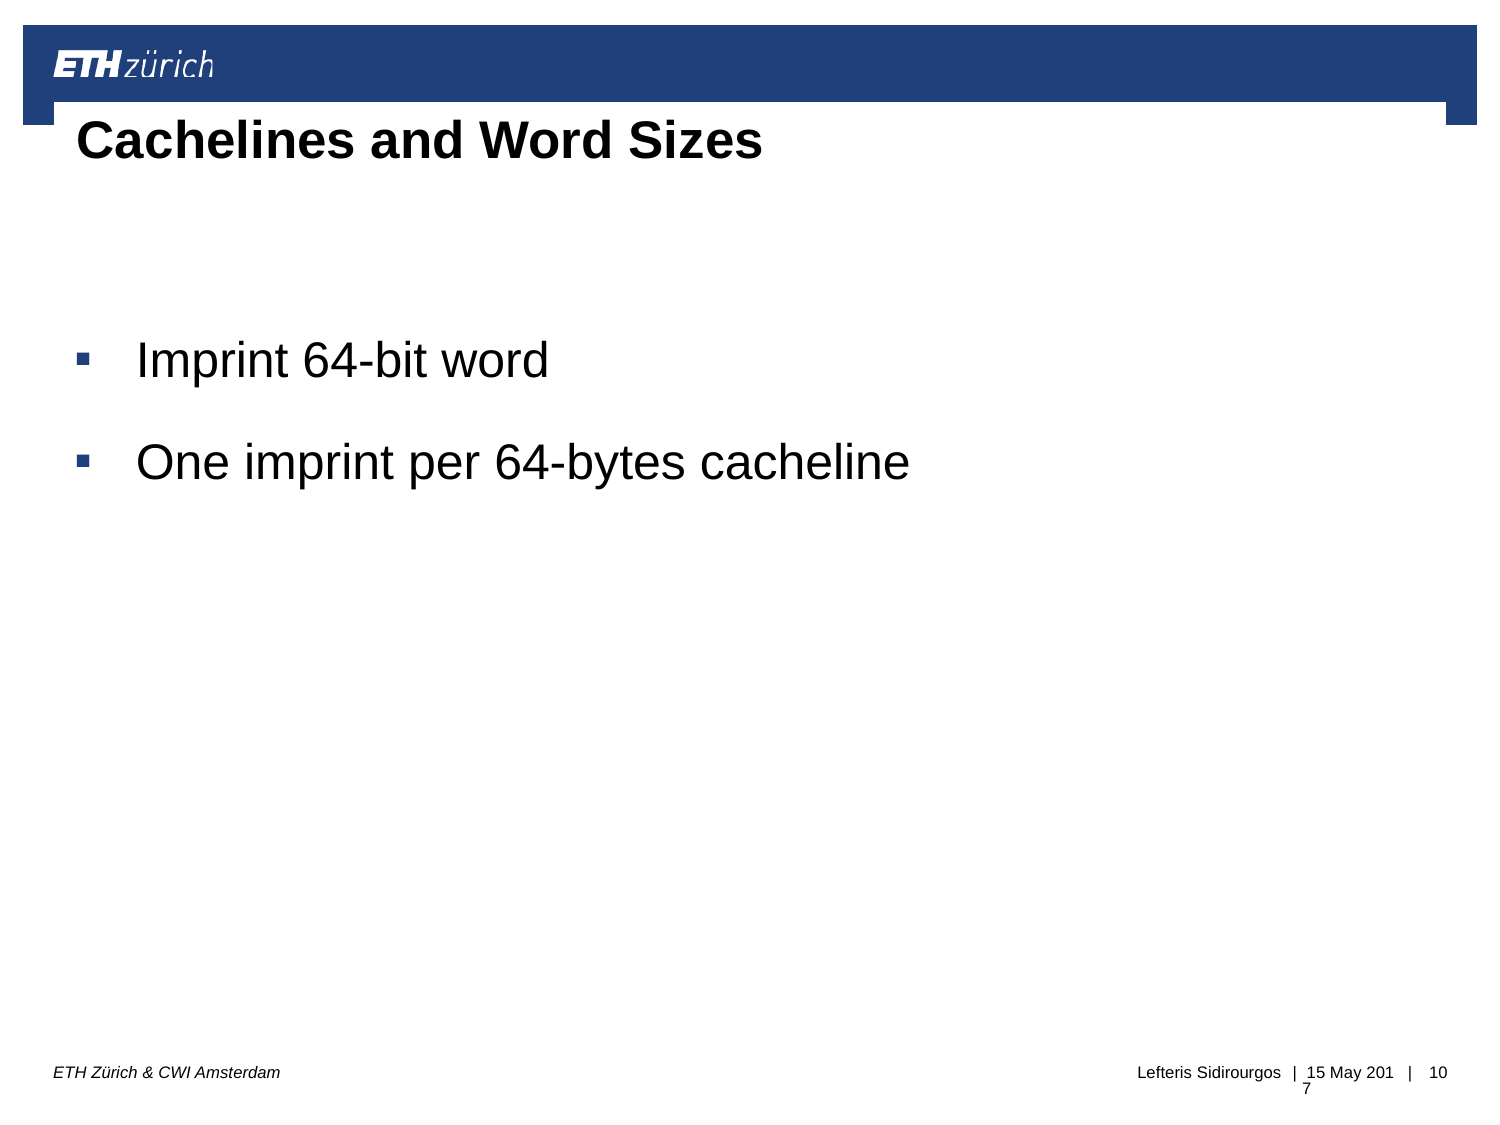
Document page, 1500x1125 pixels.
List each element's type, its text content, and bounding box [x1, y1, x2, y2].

title Cachelines and Word Sizes [53, 101, 1447, 262]
list Imprint 64-bit word One imprint per 64-bytes cacheline [53, 331, 1447, 1023]
